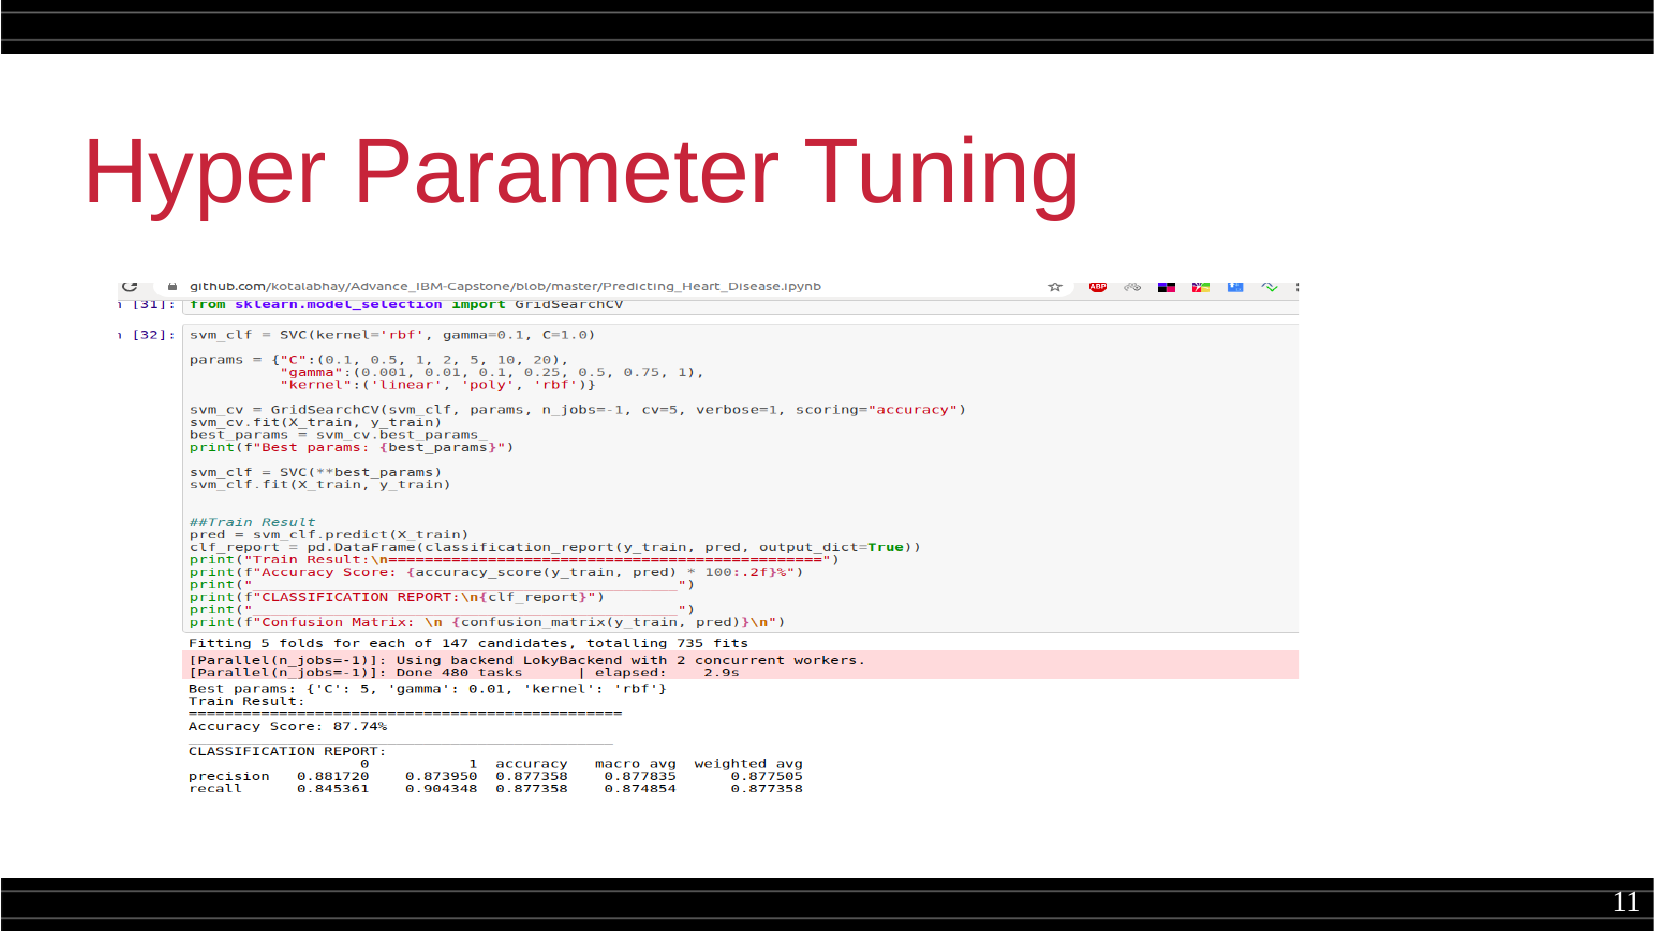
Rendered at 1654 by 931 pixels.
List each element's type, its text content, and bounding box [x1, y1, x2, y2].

picture [1, 0, 1654, 54]
picture [118, 283, 1300, 792]
picture [1, 878, 1654, 931]
title Hyper Parameter Tuning [82, 92, 1571, 249]
